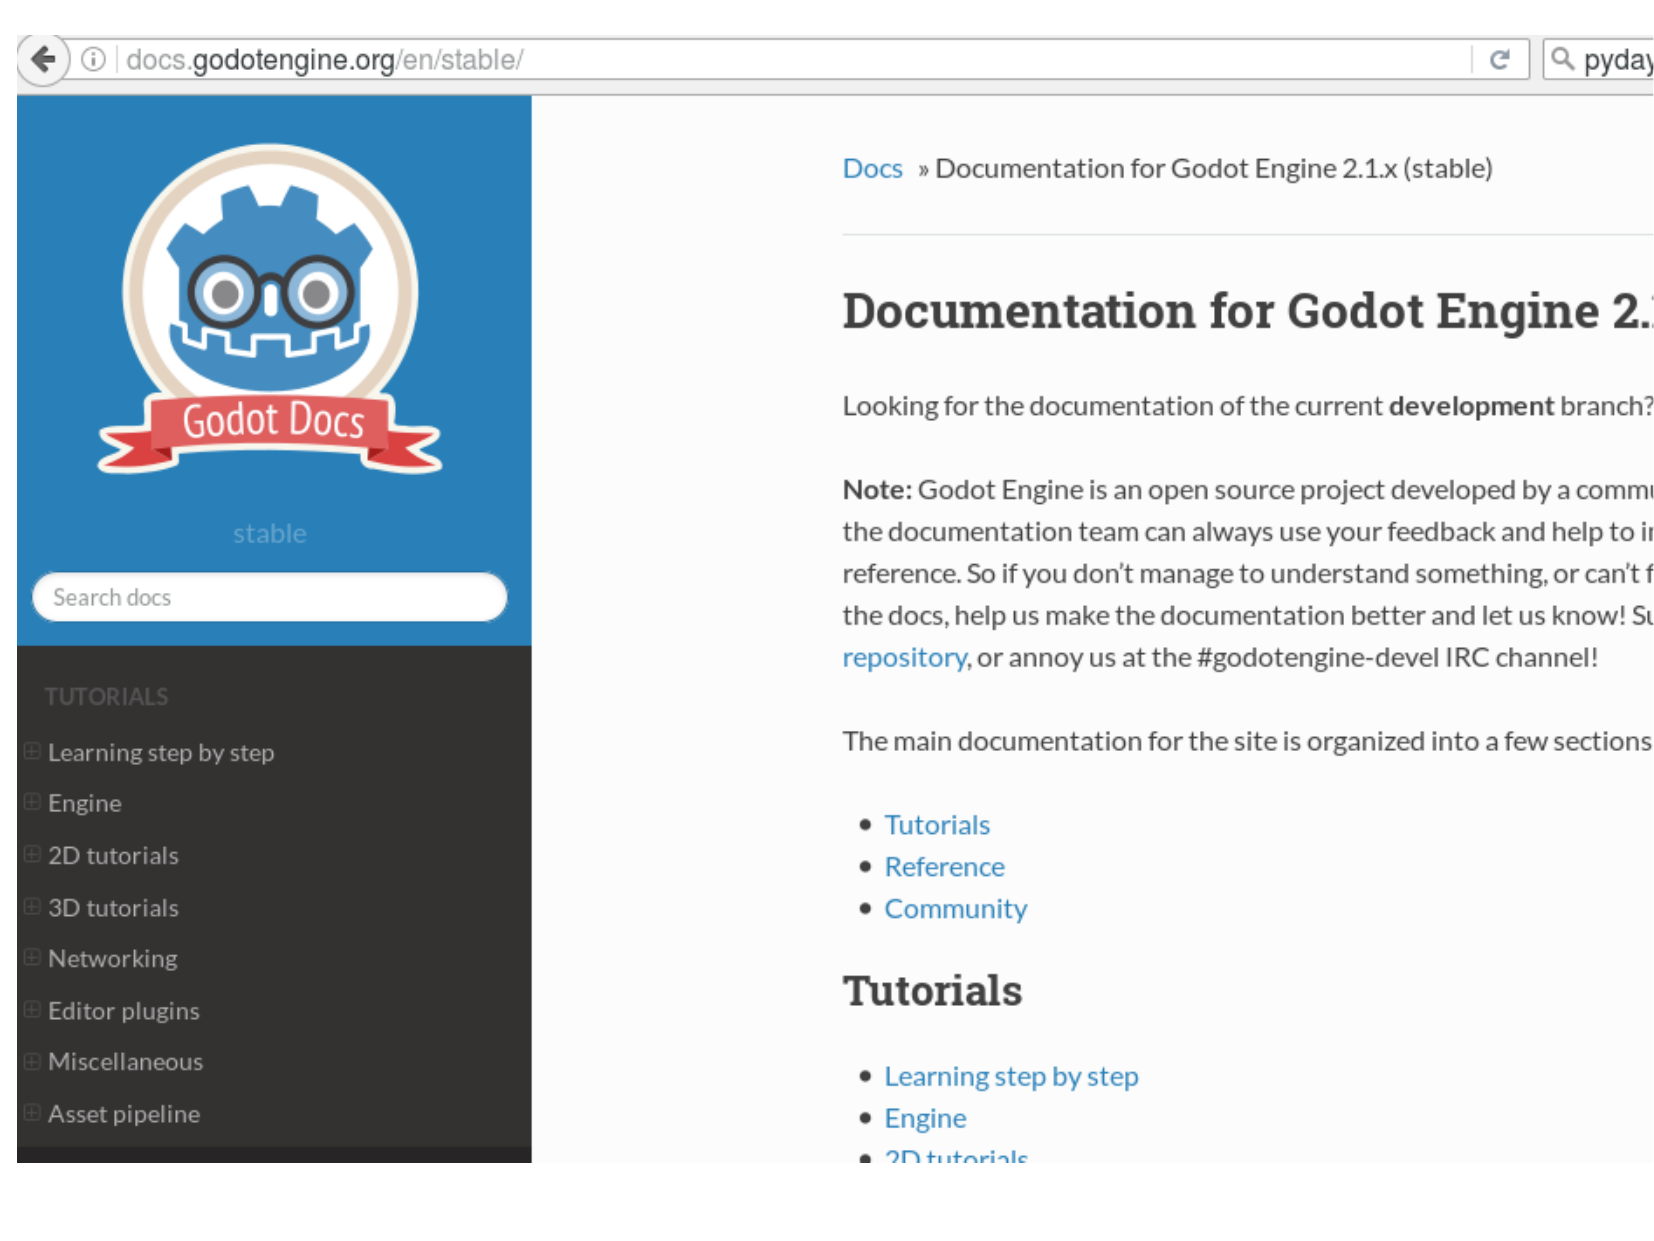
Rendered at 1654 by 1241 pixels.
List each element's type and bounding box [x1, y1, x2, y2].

picture [17, 35, 1654, 1163]
